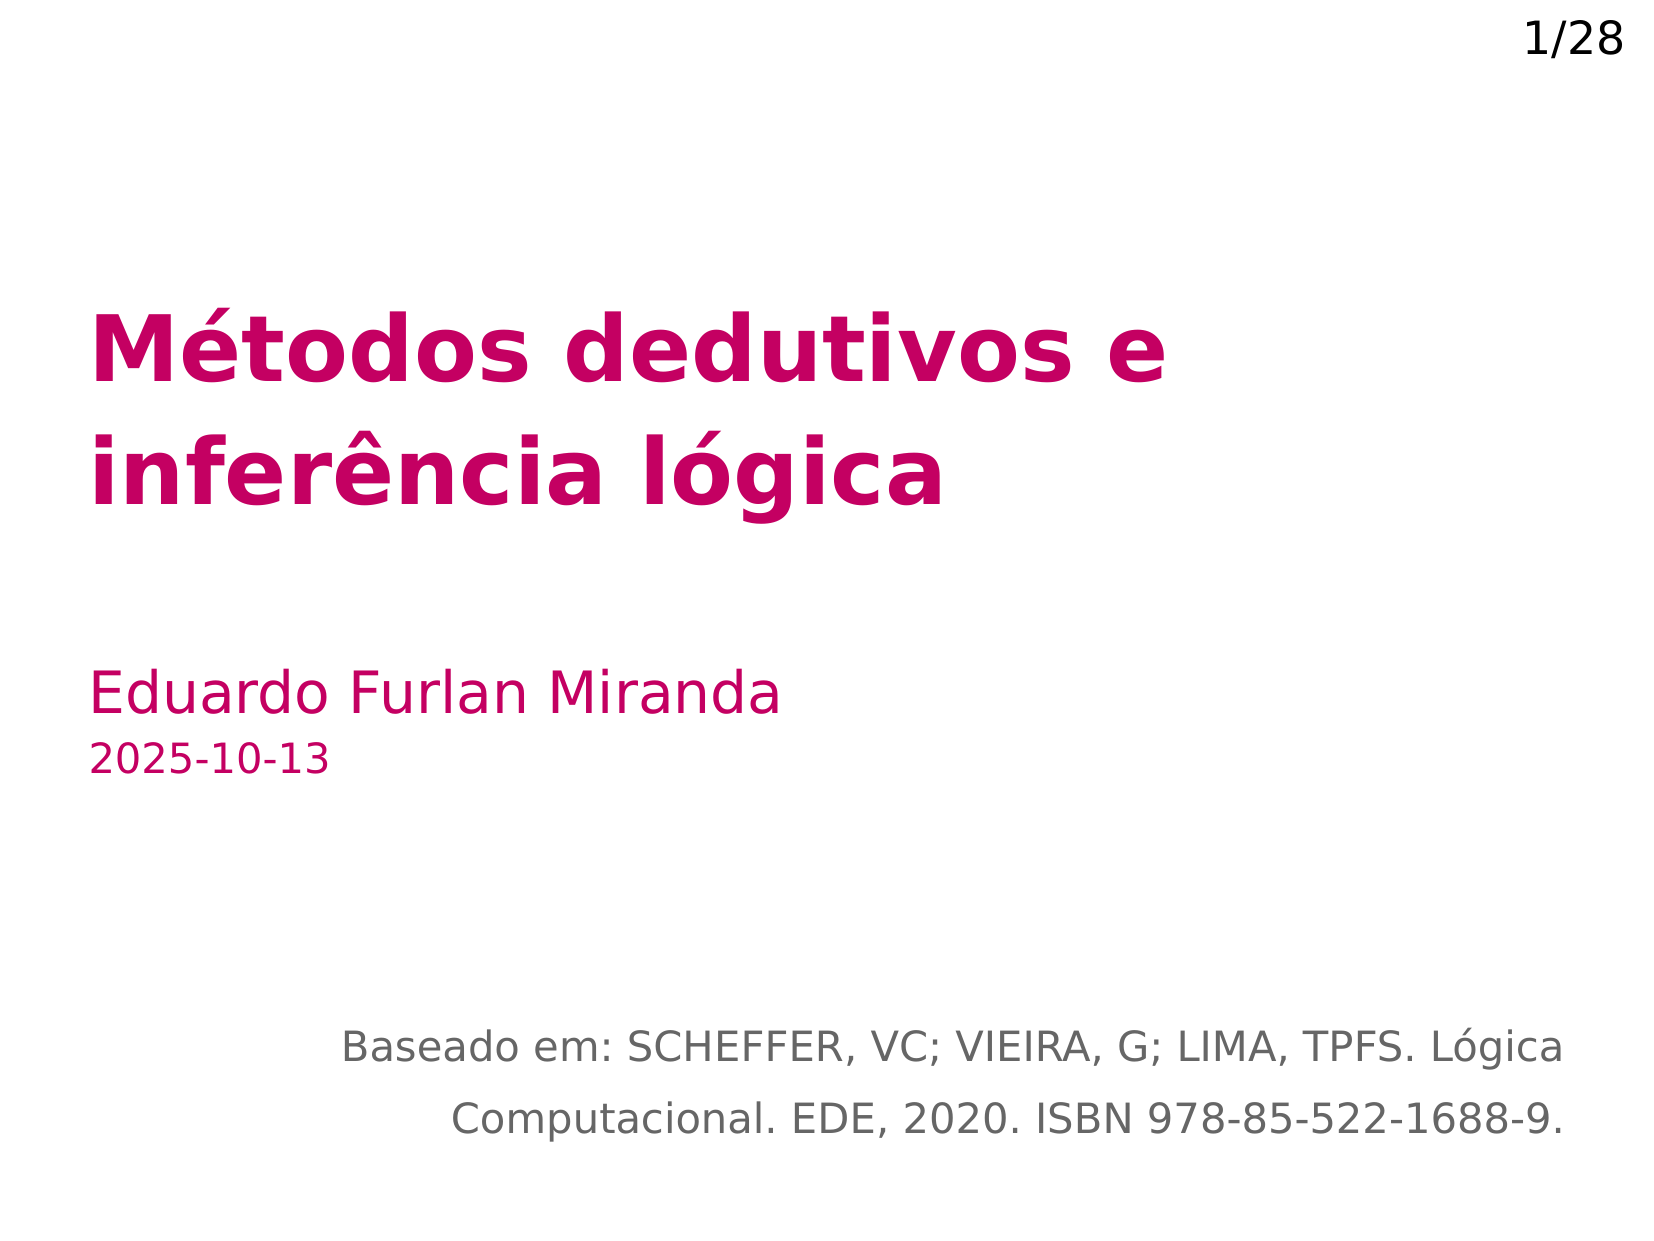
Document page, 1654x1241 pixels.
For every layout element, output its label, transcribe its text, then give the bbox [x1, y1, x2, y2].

title Métodos dedutivos e inferência lógica Eduardo Furlan Miranda 2025-10-13 [88, 29, 1565, 1034]
list Baseado em: SCHEFFER, VC; VIEIRA, G; LIMA, TPFS. Lógica Computacional. EDE, 2020. ISBN 978-85-522-1688-9. [265, 998, 1565, 1211]
